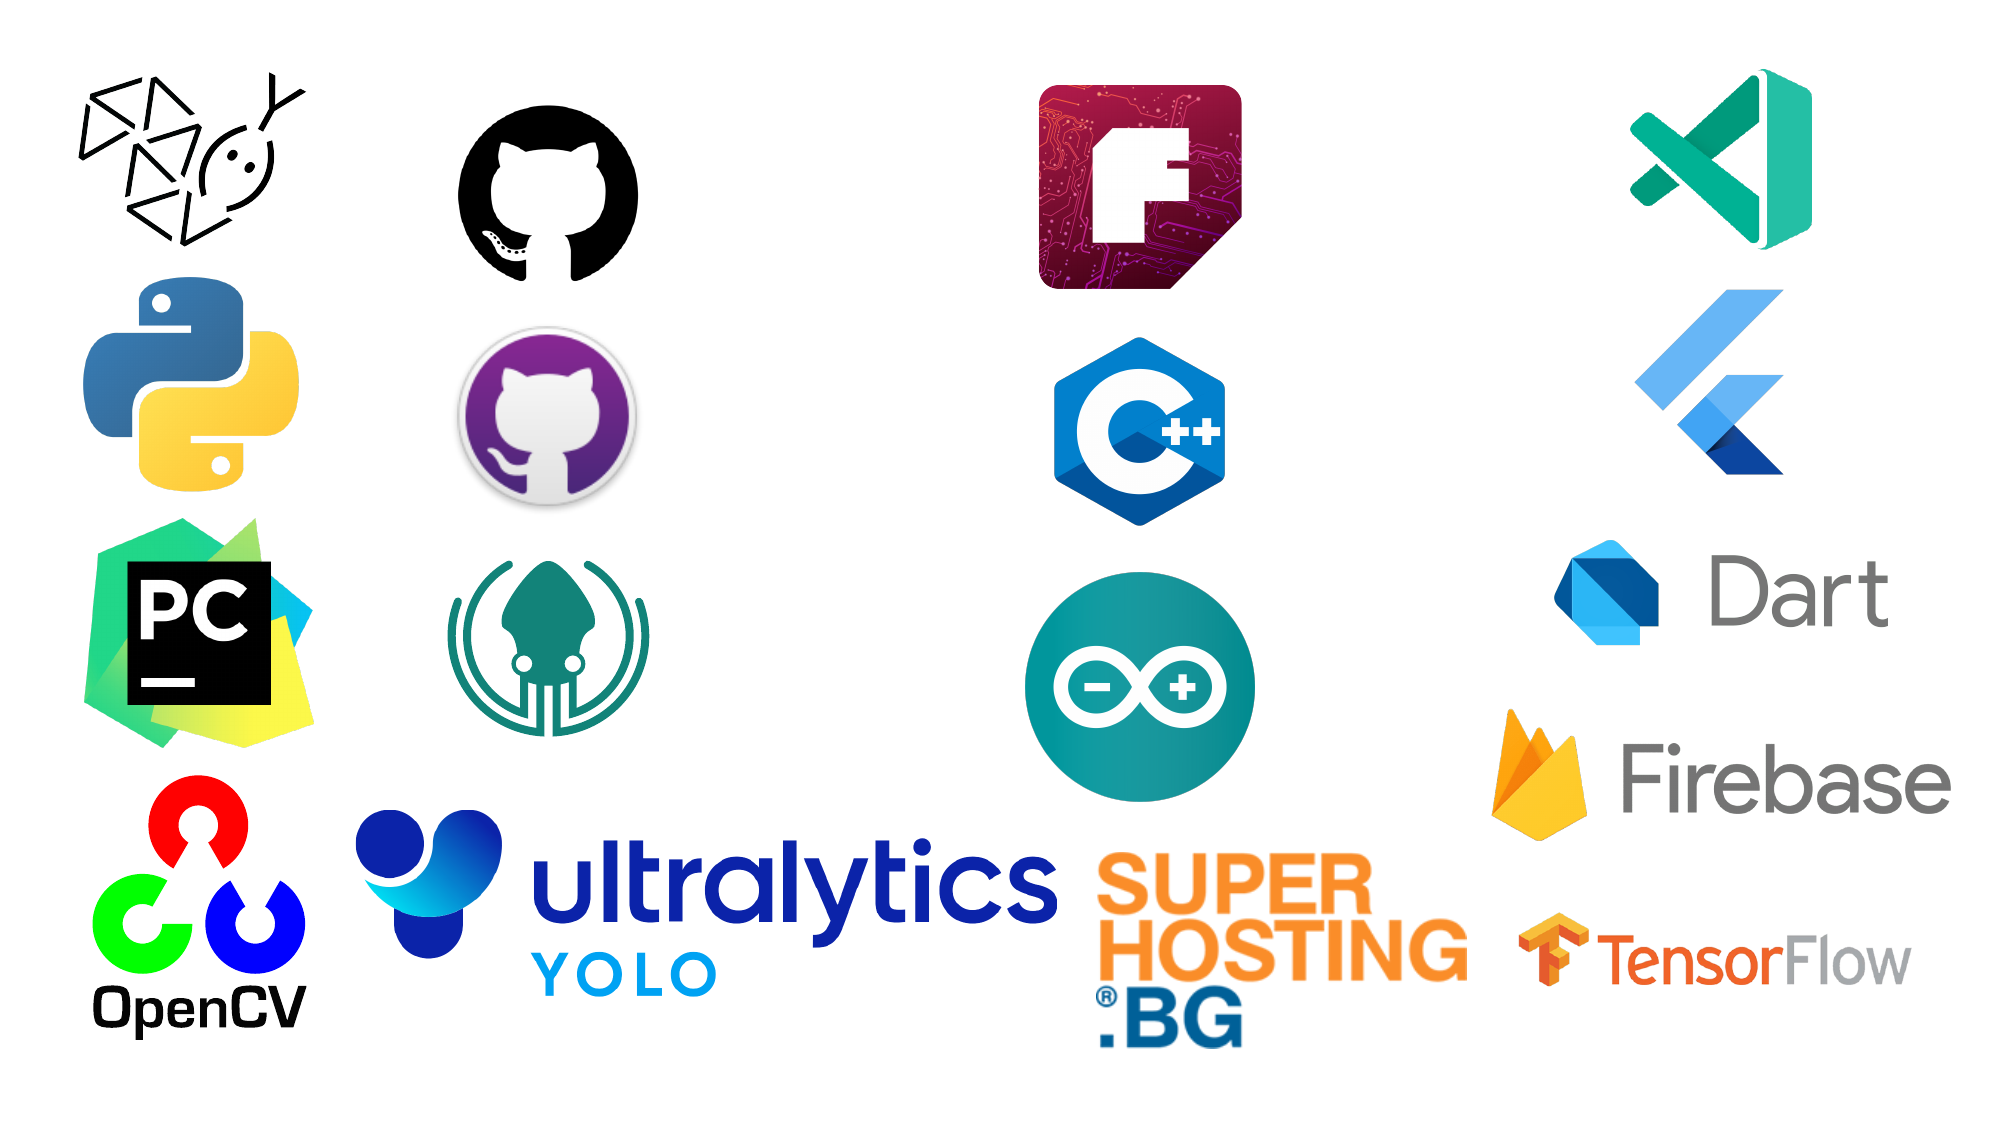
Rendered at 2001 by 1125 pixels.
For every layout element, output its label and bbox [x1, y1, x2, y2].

picture [67, 30, 315, 492]
picture [1038, 85, 1242, 302]
picture [1032, 324, 1247, 539]
picture [1096, 852, 1467, 1049]
picture [1630, 68, 1812, 250]
picture [447, 560, 650, 738]
picture [1025, 572, 1255, 802]
picture [1470, 277, 1960, 1105]
picture [355, 809, 1059, 1007]
picture [404, 49, 692, 517]
picture [84, 518, 314, 748]
picture [91, 774, 307, 1041]
